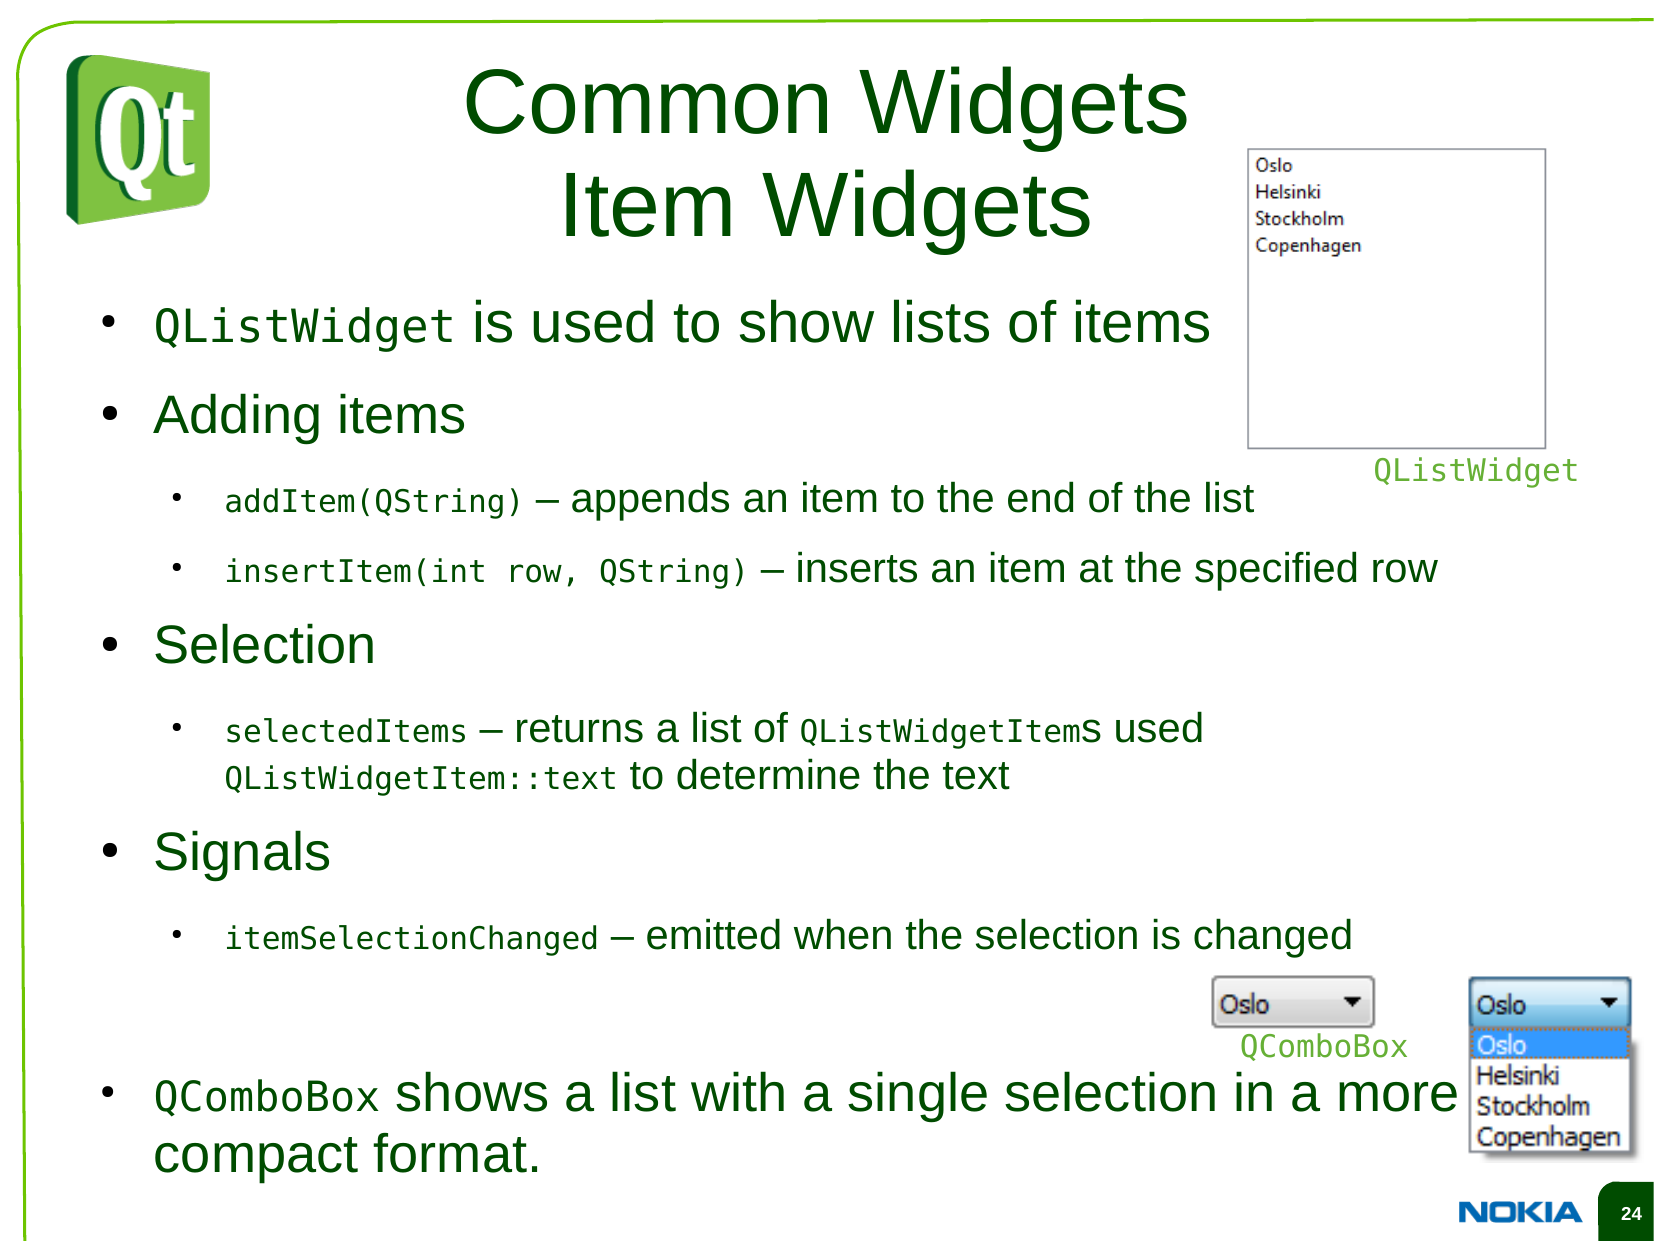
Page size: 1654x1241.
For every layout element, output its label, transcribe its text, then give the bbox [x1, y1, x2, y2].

picture [1459, 1201, 1583, 1223]
picture [1210, 974, 1378, 1031]
list QListWidget is used to show lists of items Adding items addItem(QString) – appends an item to the end of the list insertItem(int row, QString) – inserts an item at the specified row Selection selectedItems – returns a list of QListWidgetItems used QListWidgetItem::text to determine the text Signals itemSelectionChanged – emitted when the selection is changed QComboBox shows a list with a single selection in a more compact format. [82, 290, 1571, 1184]
text_box QComboBox [1225, 1021, 1424, 1073]
text_box QListWidget [1358, 444, 1595, 496]
picture [1467, 975, 1644, 1163]
picture [1246, 147, 1548, 451]
picture [66, 55, 82, 225]
title Common Widgets Item Widgets [82, 50, 1571, 256]
